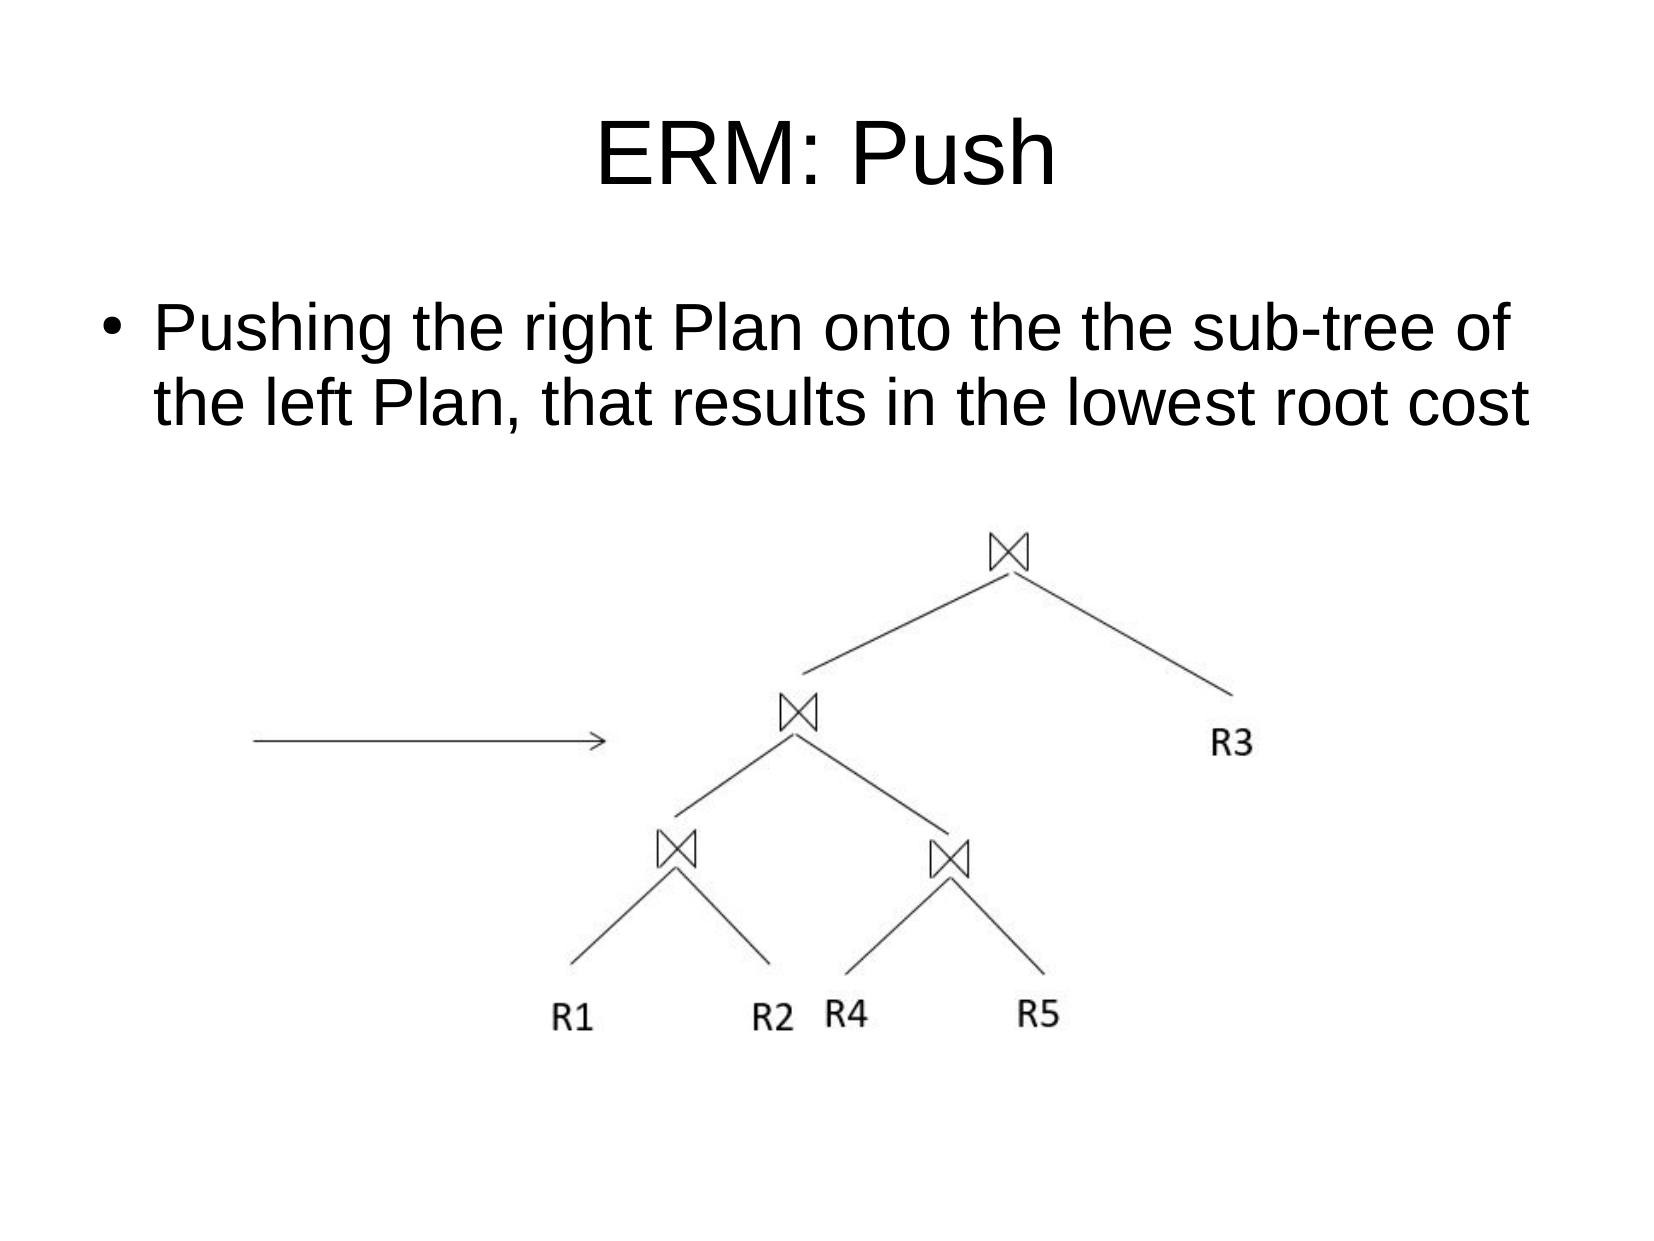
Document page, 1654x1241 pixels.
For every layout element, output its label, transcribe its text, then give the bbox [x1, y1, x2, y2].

picture [224, 1010, 1394, 1087]
list Pushing the right Plan onto the the sub-tree of the left Plan, that results in the lowest root cost [82, 290, 1571, 1010]
title ERM: Push [82, 49, 1571, 257]
